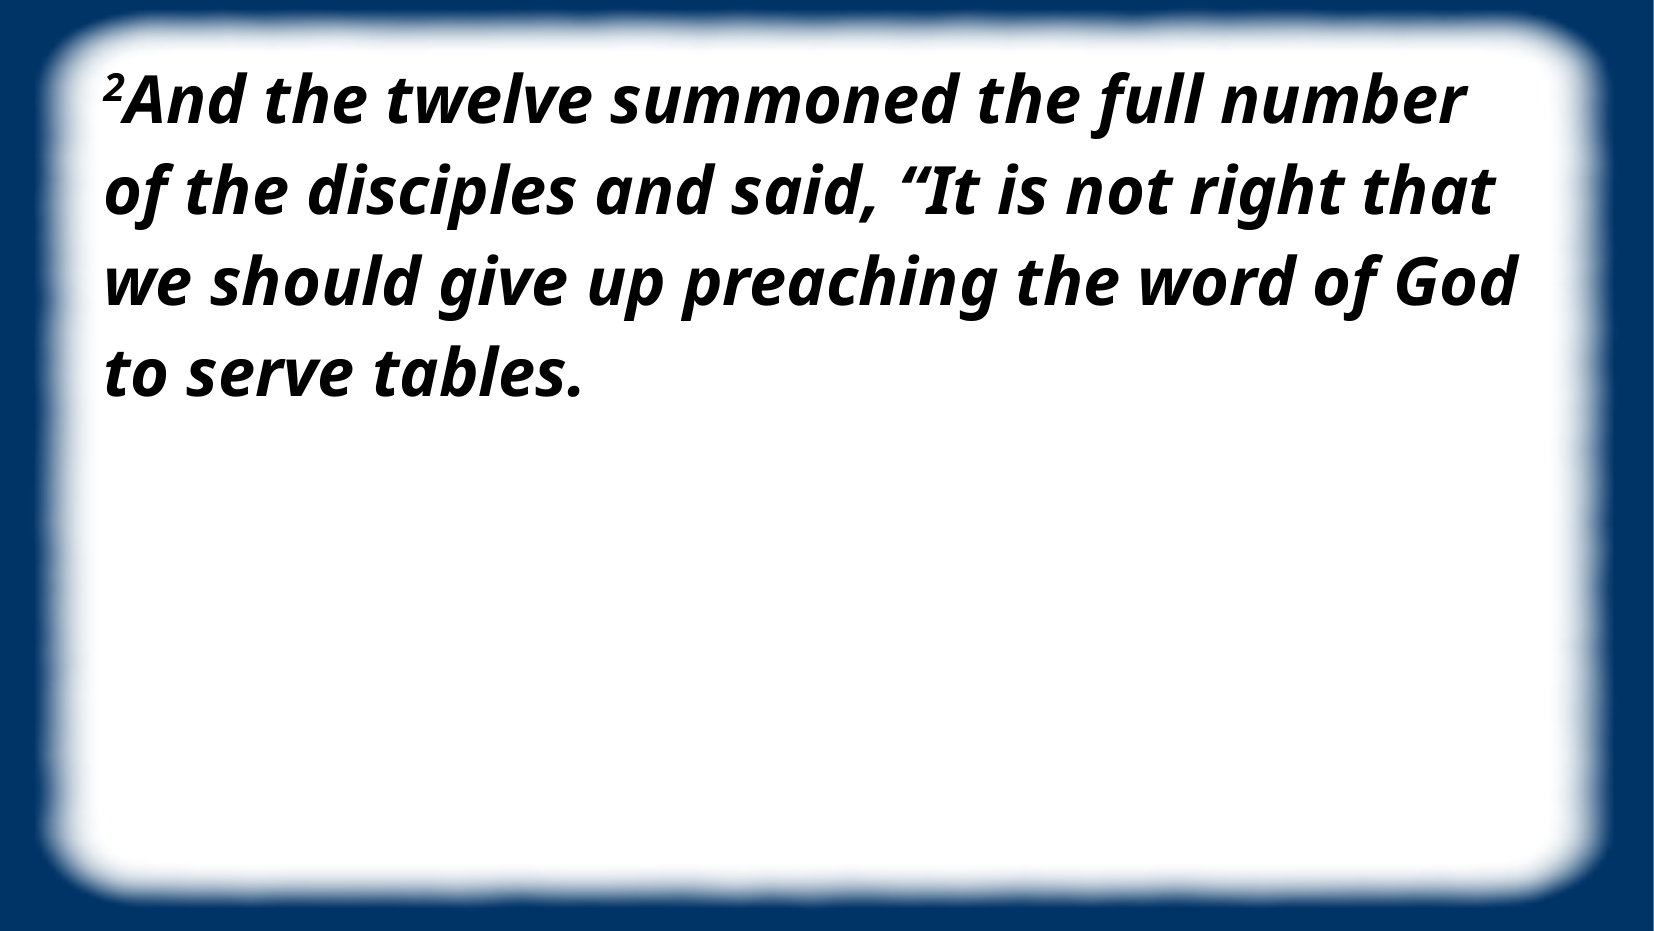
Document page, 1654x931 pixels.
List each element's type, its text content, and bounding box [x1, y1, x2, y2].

text_box 2And the twelve summoned the full number of the disciples and said, “It is not right that we should give up preaching the word of God to serve tables. [88, 45, 1559, 415]
picture [0, 0, 1654, 931]
